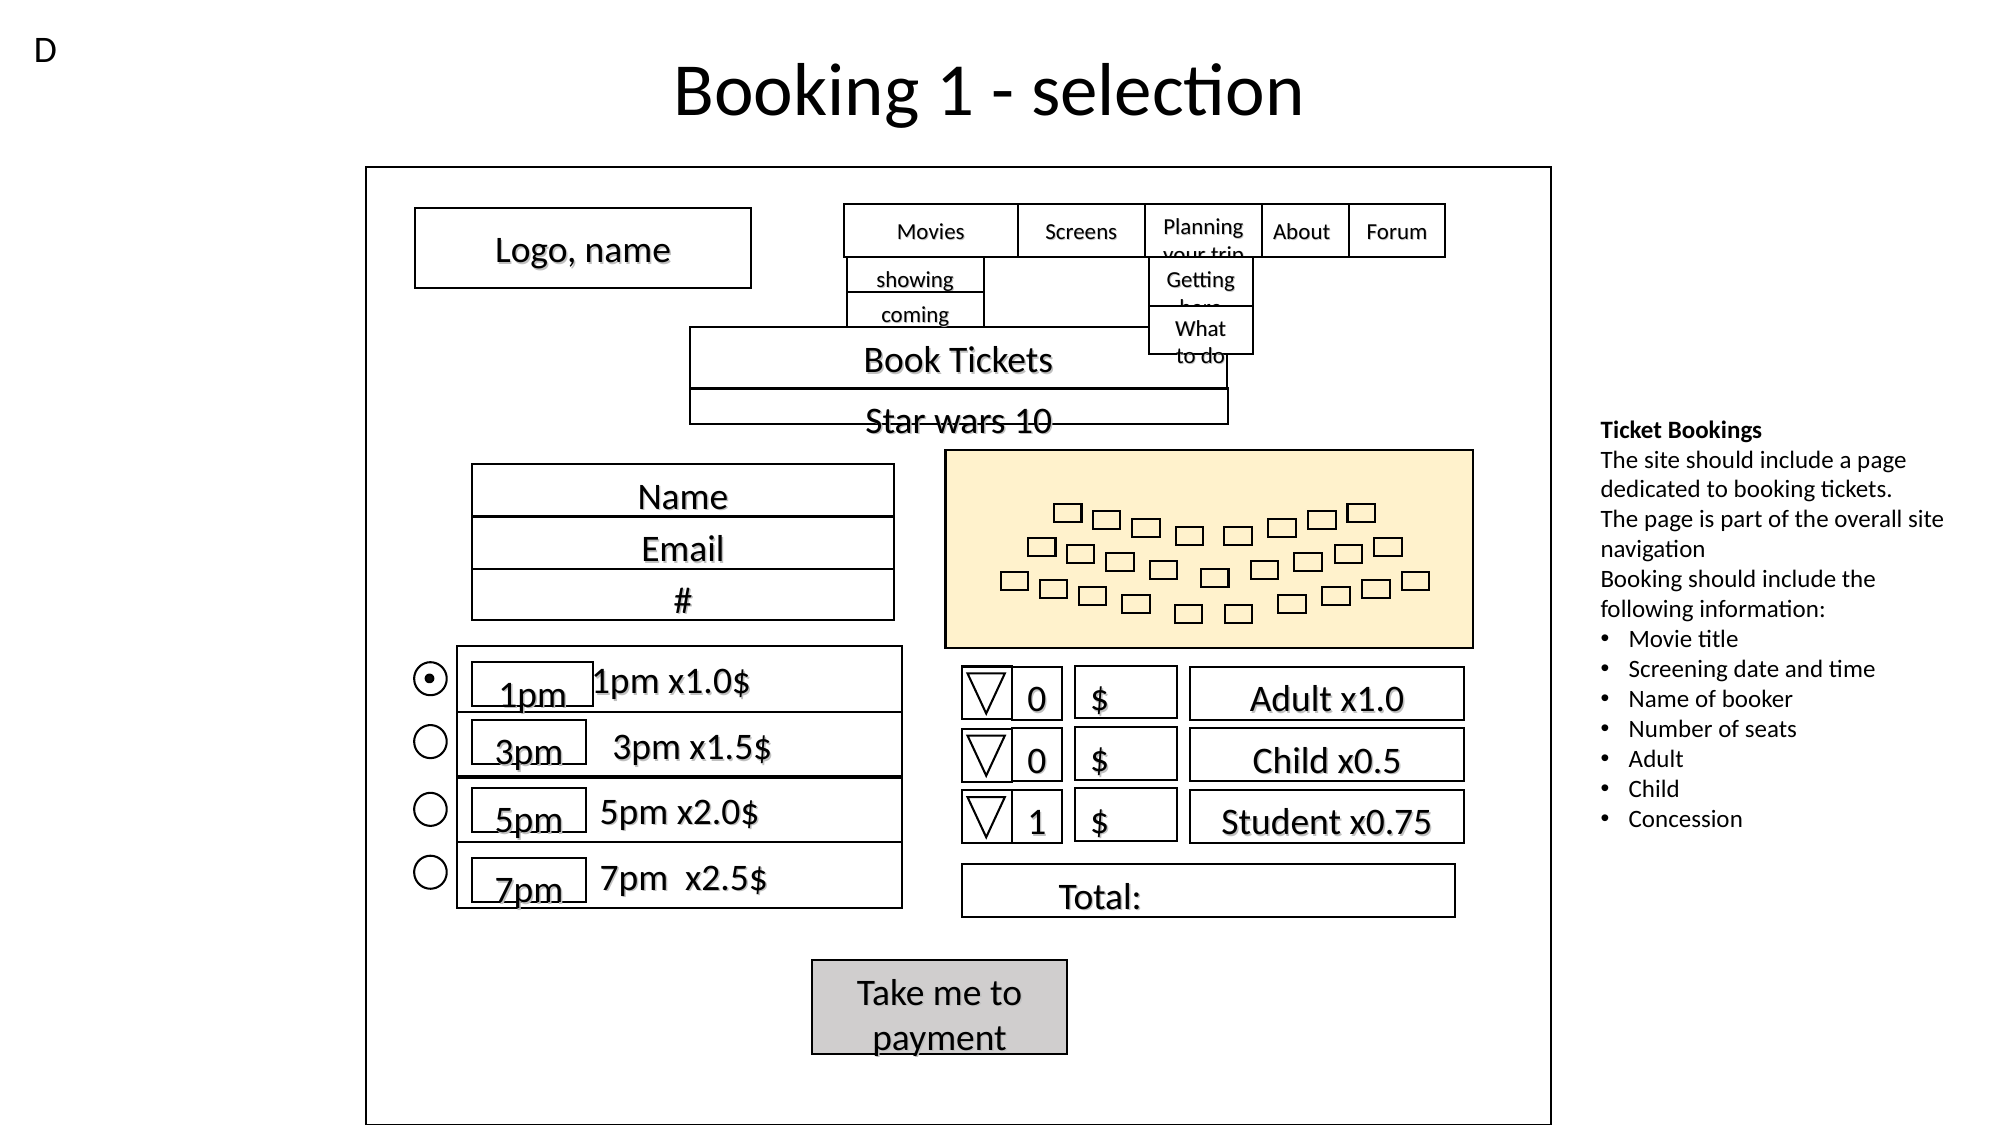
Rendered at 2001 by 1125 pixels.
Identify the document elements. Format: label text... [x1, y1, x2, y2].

text_box 7pm x2.5$ [457, 842, 902, 908]
text_box showing [847, 257, 984, 292]
text_box Getting here [1149, 257, 1253, 306]
text_box 0 [1013, 667, 1062, 720]
text_box $ [1075, 727, 1177, 780]
text_box coming [847, 292, 984, 327]
text_box Total: [962, 864, 1455, 917]
text_box Booking 1 - selection [255, 32, 1724, 139]
text_box 1pm [544, 692, 550, 706]
text_box 7pm [472, 858, 586, 902]
text_box 3pm [551, 750, 557, 764]
text_box [945, 450, 1473, 648]
text_box # [472, 569, 894, 620]
text_box $ [1075, 666, 1177, 718]
text_box $ [1075, 788, 1177, 841]
text_box 3pm [521, 750, 528, 762]
text_box Email [472, 517, 894, 569]
text_box 1pm x1.0$ [457, 646, 902, 712]
text_box 3pm [472, 720, 586, 764]
text_box 7pm [540, 888, 546, 902]
text_box 1pm [555, 692, 561, 706]
text_box 3pm x1.5$ [457, 712, 902, 776]
text_box Planning your trip [1145, 204, 1262, 257]
text_box 1pm [472, 662, 593, 706]
text_box Forum [1349, 204, 1445, 257]
text_box Logo, name [415, 208, 751, 288]
text_box Screens [1018, 204, 1145, 257]
text_box 7pm [551, 888, 557, 902]
text_box Movies [844, 204, 1018, 257]
text_box 3pm [540, 750, 546, 764]
text_box Book Tickets [690, 327, 1227, 389]
text_box Student x0.75 [1190, 790, 1464, 843]
text_box 0 [1013, 728, 1062, 781]
text_box 1pm [524, 692, 532, 705]
text_box 5pm [551, 818, 557, 832]
text_box 5pm [540, 818, 546, 832]
text_box Name [472, 464, 894, 516]
text_box 5pm [521, 818, 528, 830]
text_box Star wars 10 [690, 388, 1228, 424]
text_box [425, 674, 434, 683]
text_box About [1262, 204, 1349, 257]
text_box 7pm [521, 888, 528, 900]
text_box What to do [1149, 306, 1253, 354]
text_box Adult x1.0 [1190, 667, 1464, 720]
text_box 5pm x2.0$ [457, 776, 902, 842]
text_box D [18, 17, 73, 79]
text_box Ticket Bookings The site should include a page dedicated to booking tickets. The page is part of the overall site navigation Booking should include the following information: Movie title Screening date and time Name of booker Number of seats Adult Child Concession [1585, 405, 1980, 845]
text_box 1 [1013, 790, 1062, 843]
text_box Child x0.5 [1190, 728, 1464, 781]
text_box 5pm [472, 788, 586, 832]
text_box Take me to payment [812, 960, 1067, 1054]
